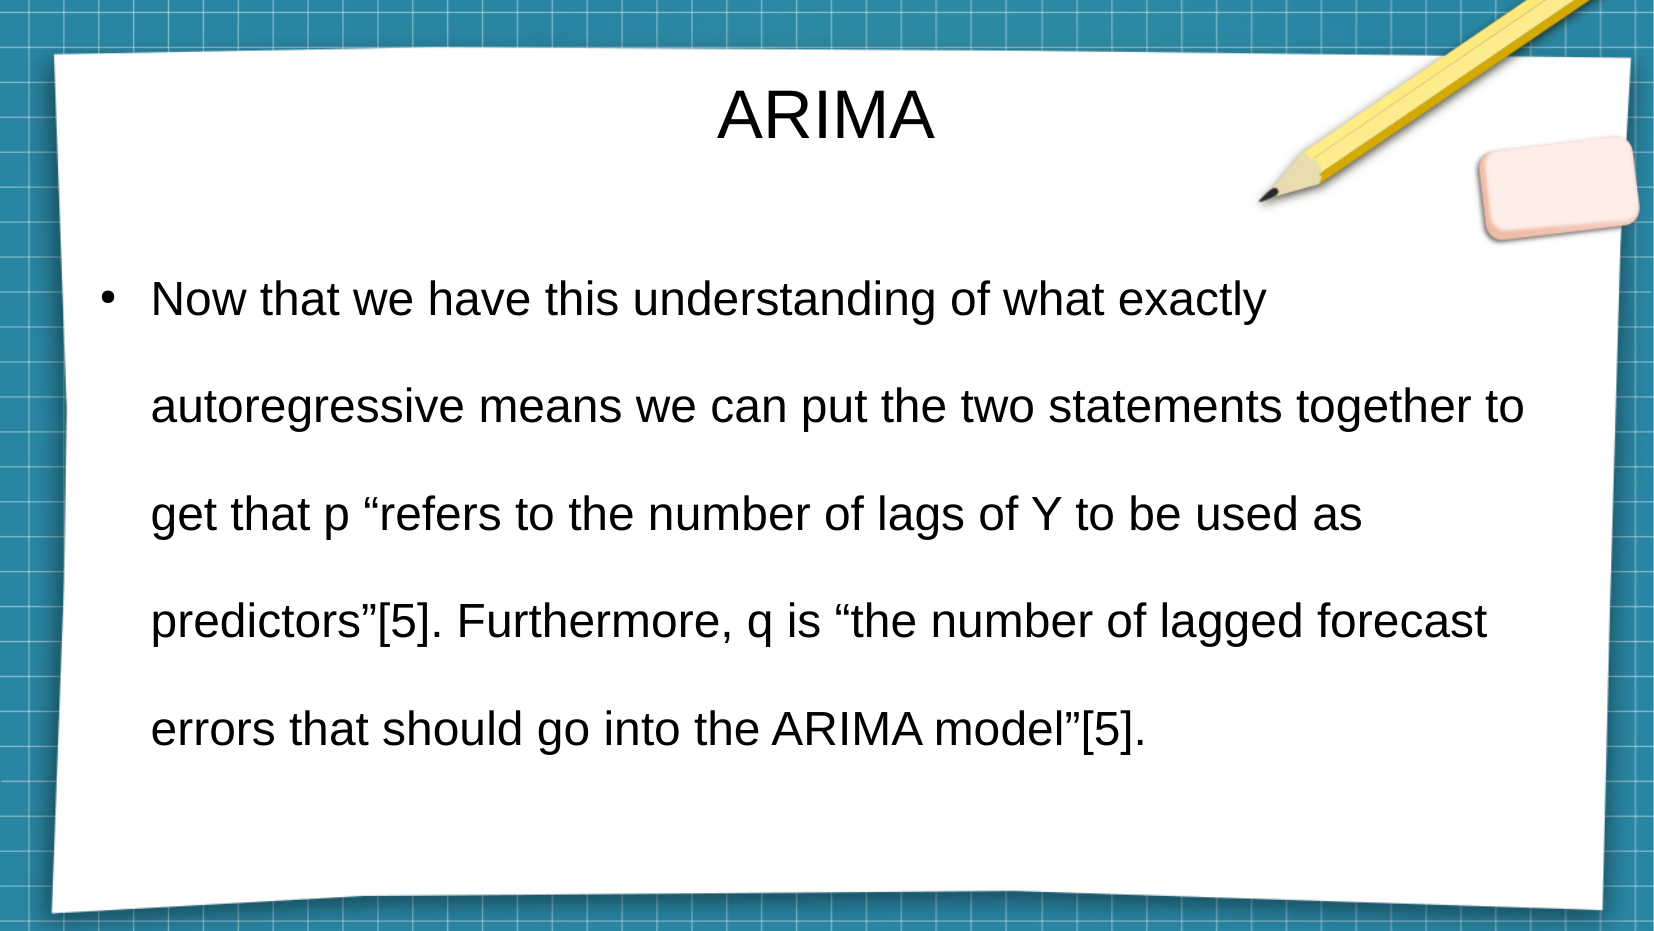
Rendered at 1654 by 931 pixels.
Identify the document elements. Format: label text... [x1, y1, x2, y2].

title ARIMA [82, 37, 1571, 193]
picture [0, 0, 1654, 931]
list Now that we have this understanding of what exactly autoregressive means we can put the two statements together to get that p “refers to the number of lags of Y to be used as predictors”[5]. Furthermore, q is “the number of lagged forecast errors that should go into the ARIMA model”[5]. [82, 217, 1571, 758]
